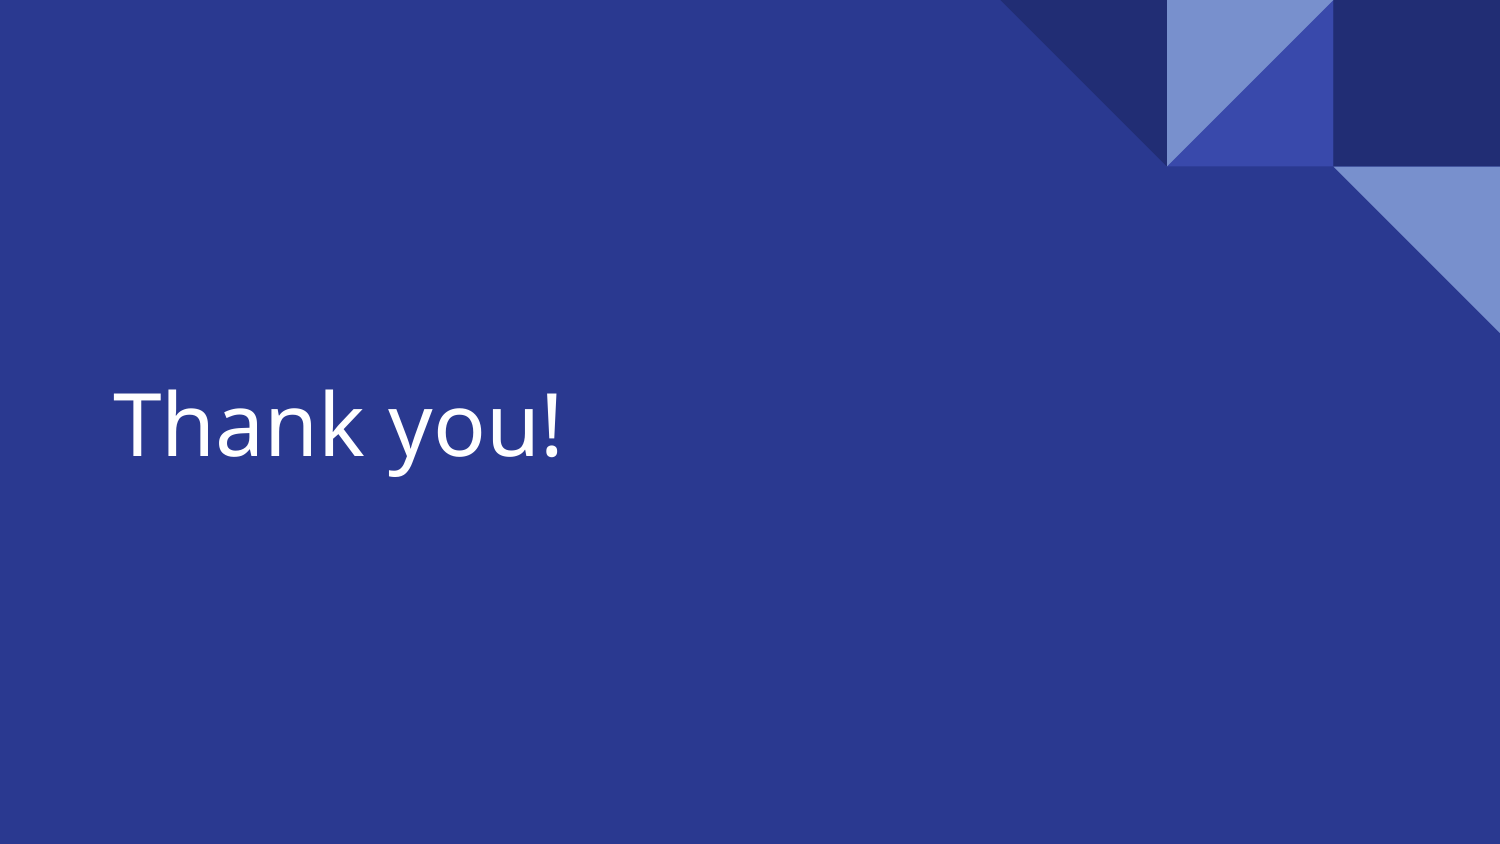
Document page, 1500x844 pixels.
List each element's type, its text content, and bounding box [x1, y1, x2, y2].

title Thank you! [98, 353, 1447, 491]
